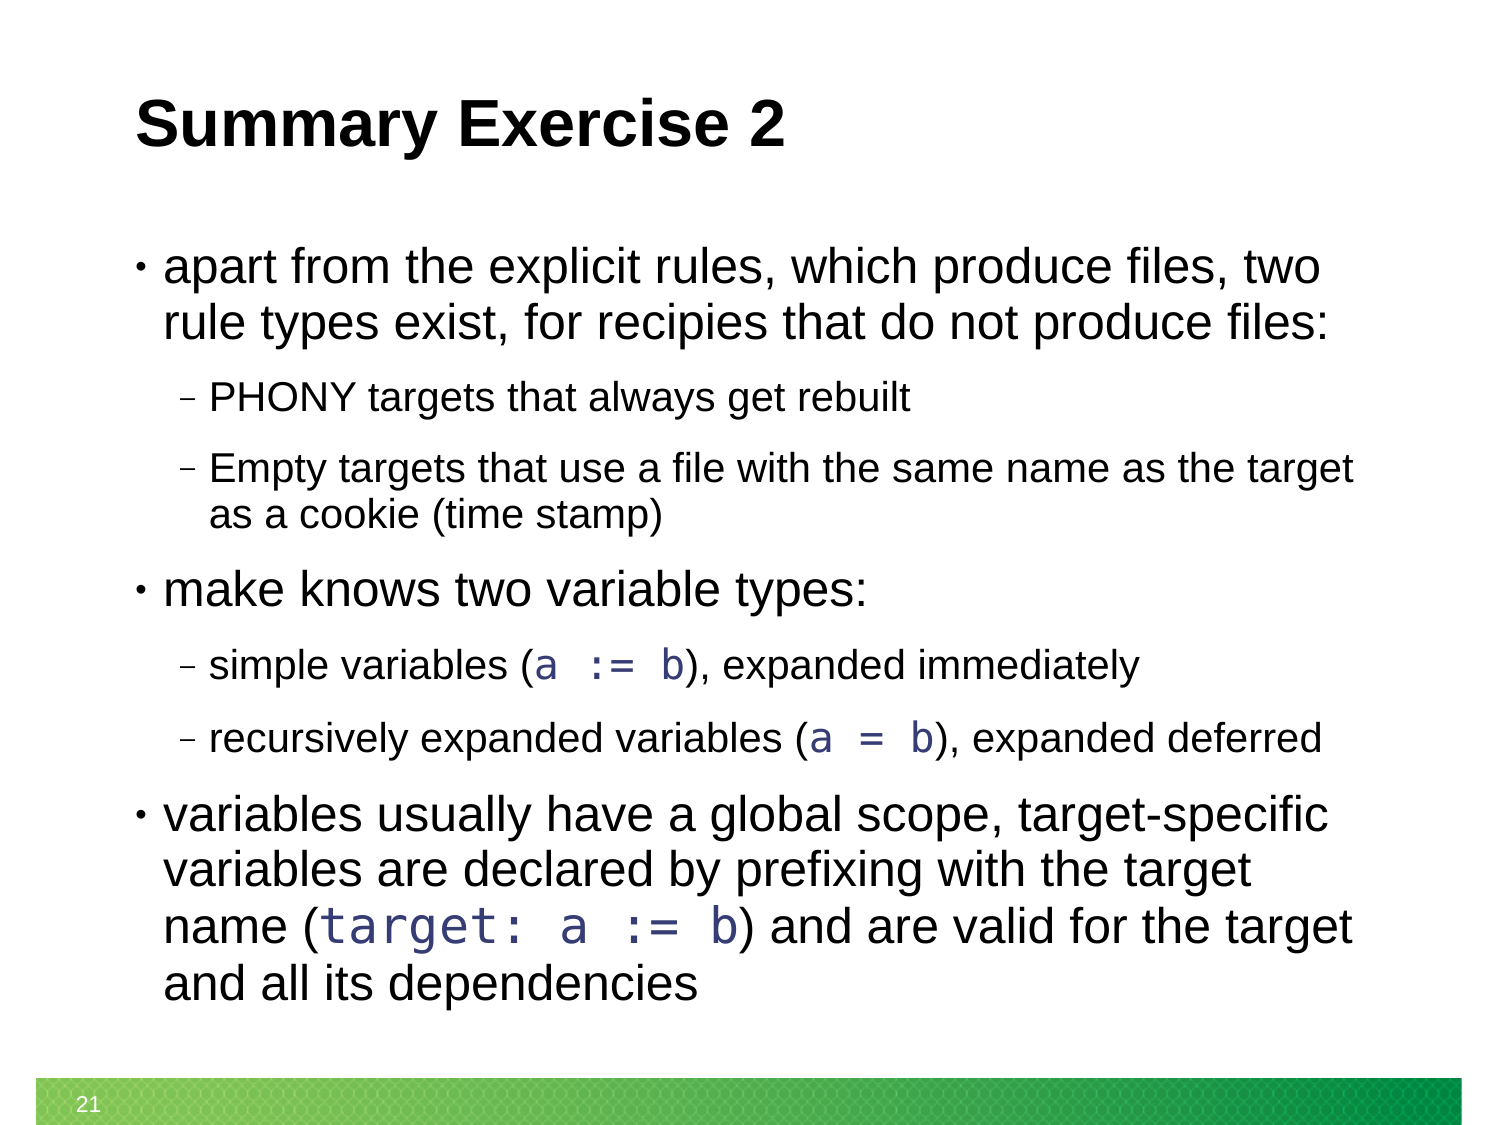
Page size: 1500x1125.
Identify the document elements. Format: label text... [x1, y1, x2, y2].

picture [36, 1078, 1462, 1125]
title Summary Exercise 2 [135, 41, 1372, 204]
list apart from the explicit rules, which produce files, two rule types exist, for recipies that do not produce files: PHONY targets that always get rebuilt Empty targets that use a file with the same name as the target as a cookie (time stamp) make knows two variable types: simple variables (a := b), expanded immediately recursively expanded variables (a = b), expanded deferred variables usually have a global scope, target-specific variables are declared by prefixing with the target name (target: a := b) and are valid for the target and all its dependencies [135, 238, 1372, 982]
